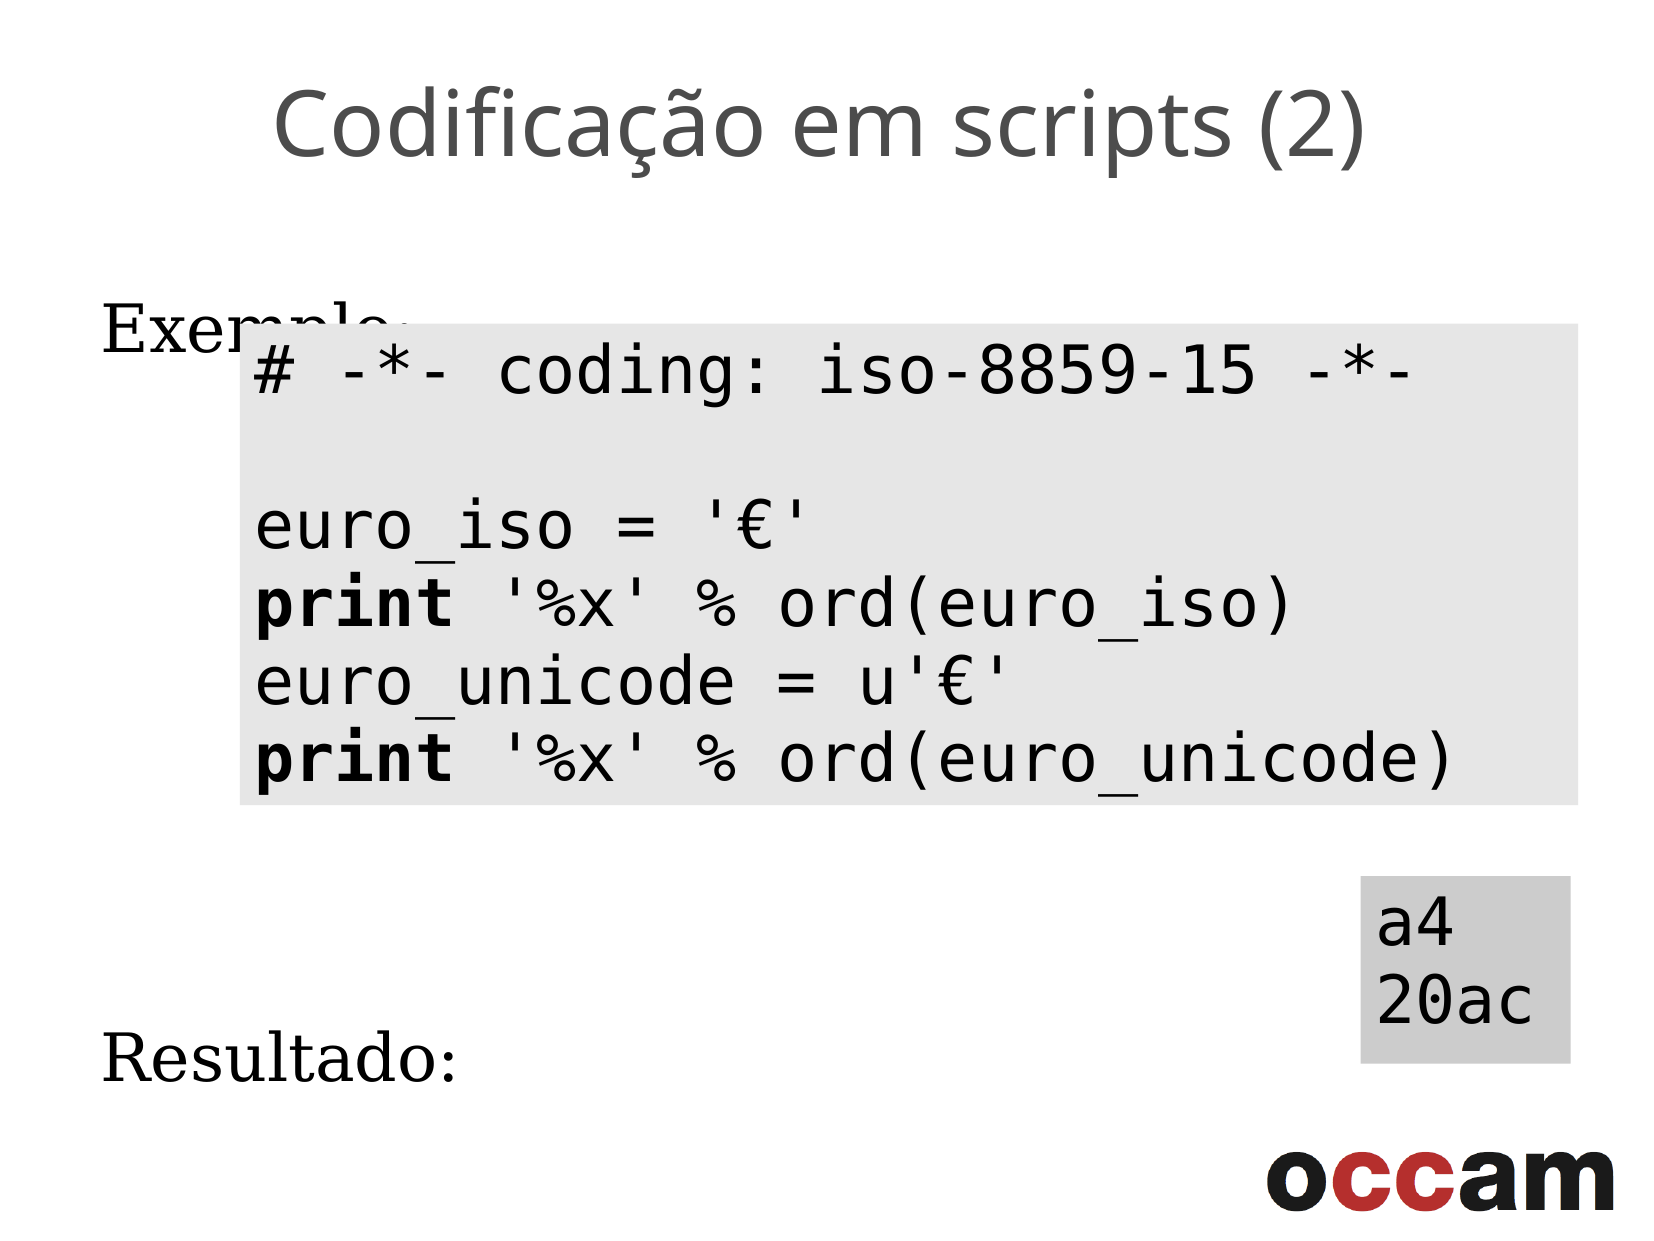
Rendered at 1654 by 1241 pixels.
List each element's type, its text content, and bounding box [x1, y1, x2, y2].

text_box # -*- coding: iso-8859-15 -*- euro_iso = '€' print '%x' % ord(euro_iso) euro_unicode = u'€' print '%x' % ord(euro_unicode) [239, 323, 1579, 806]
picture [1237, 1122, 1643, 1241]
text_box a4 20ac [1360, 876, 1571, 1064]
title Codificação em scripts (2) [75, 17, 1564, 226]
list Exemplo: Resultado: [82, 290, 1571, 1109]
